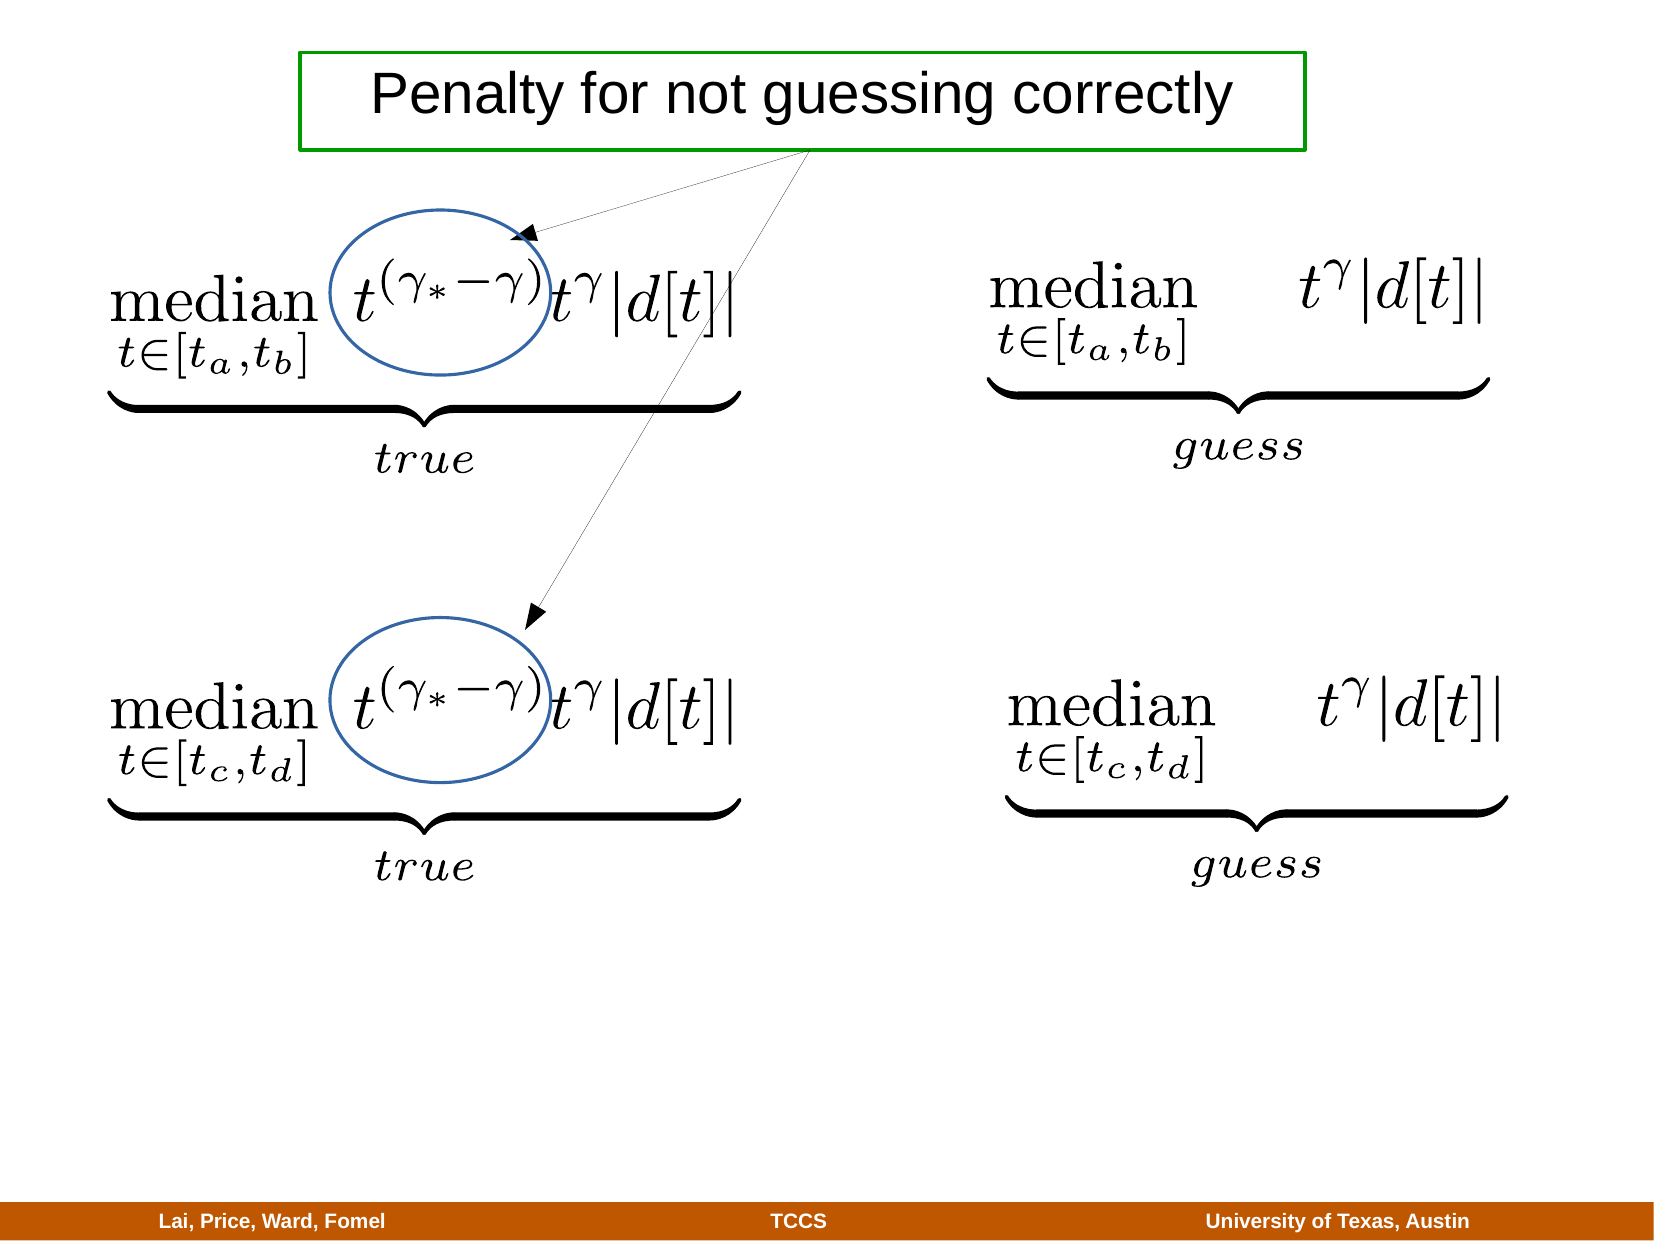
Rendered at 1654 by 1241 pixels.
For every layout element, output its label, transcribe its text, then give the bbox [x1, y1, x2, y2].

text_box [107, 666, 742, 881]
text_box [619, 270, 742, 473]
text_box Penalty for not guessing correctly [300, 52, 1306, 151]
text_box [332, 665, 549, 781]
text_box [1005, 675, 1509, 887]
text_box [986, 257, 1491, 469]
text_box [332, 258, 549, 373]
text_box [107, 258, 740, 474]
